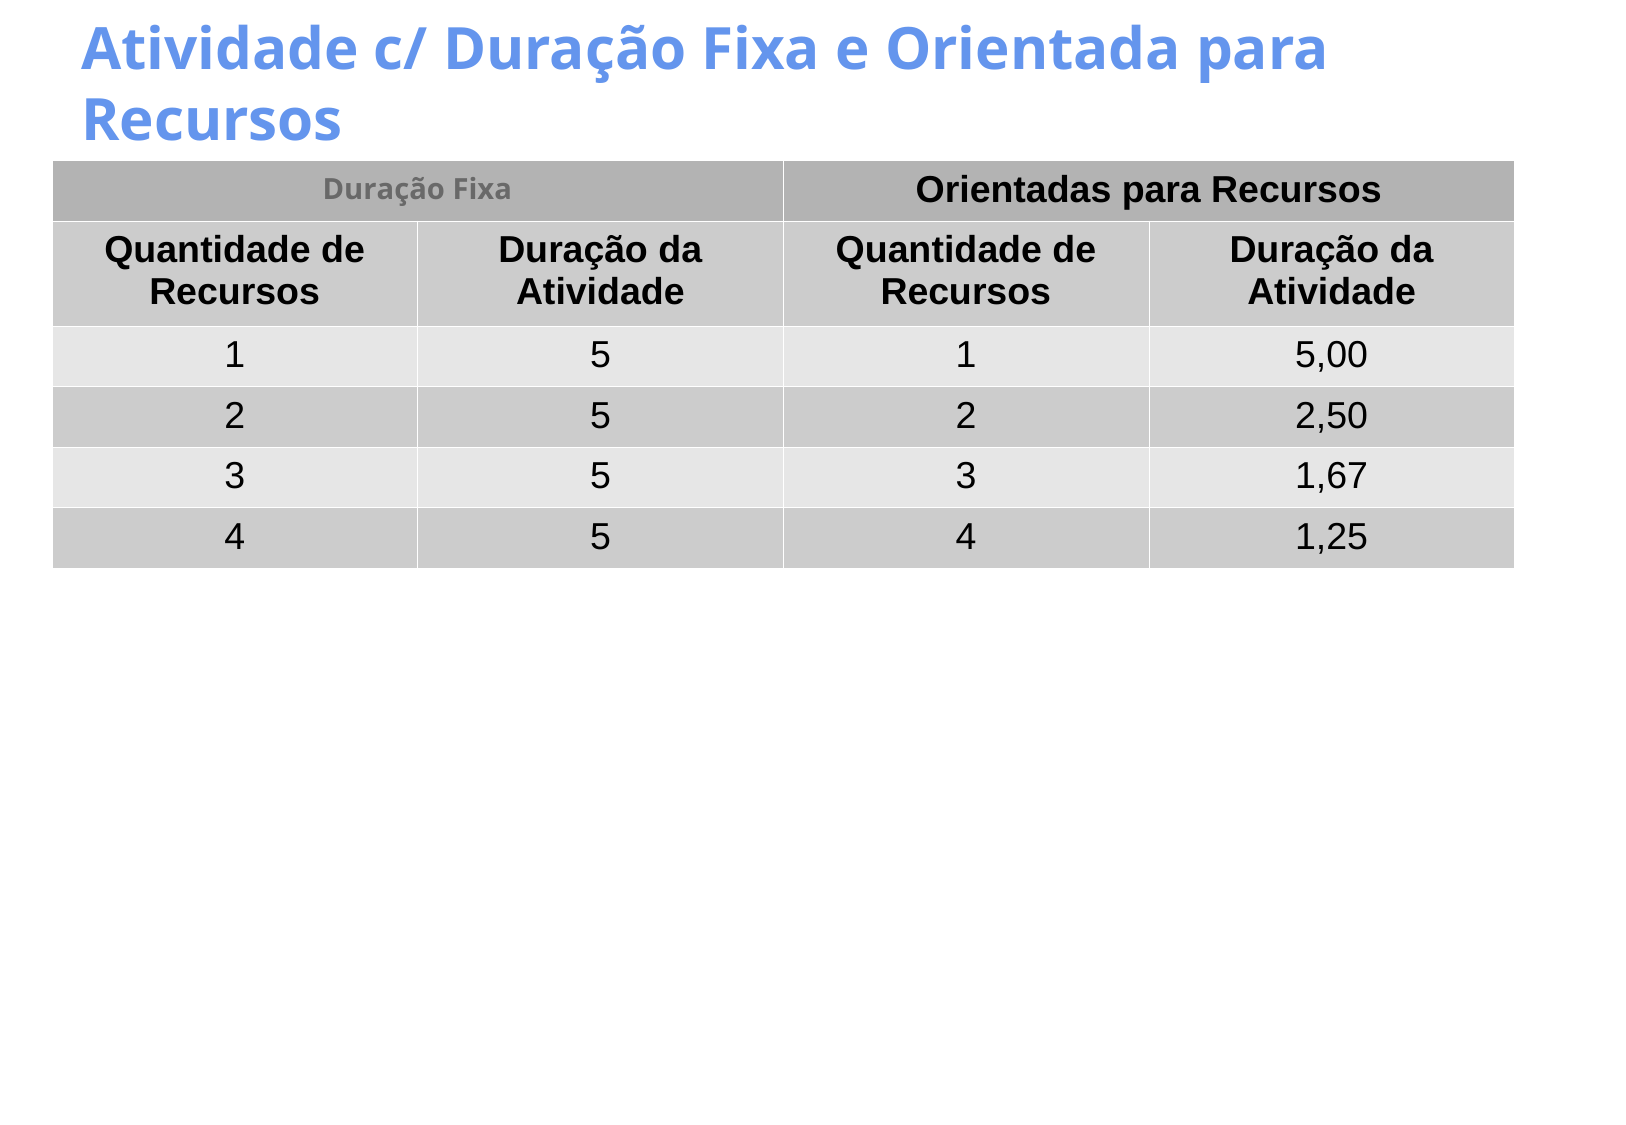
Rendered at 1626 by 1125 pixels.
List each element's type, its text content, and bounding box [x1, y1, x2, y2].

table_cell 2,50 [1150, 387, 1514, 447]
table_header Duração Fixa [53, 161, 783, 221]
table_cell 5 [418, 508, 783, 568]
table_cell 5,00 [1150, 327, 1514, 386]
table_cell 3 [784, 448, 1149, 507]
table_cell Duração da Atividade [1150, 222, 1514, 326]
table_cell 5 [418, 327, 783, 386]
table_cell 5 [418, 387, 783, 447]
table_cell 1 [784, 327, 1149, 386]
table_cell Quantidade de Recursos [784, 222, 1149, 326]
table_cell 3 [53, 448, 417, 507]
table_cell 2 [784, 387, 1149, 447]
title Atividade c/ Duração Fixa e Orientada para Recursos [81, 11, 1544, 152]
table_header Orientadas para Recursos [784, 161, 1514, 221]
table_cell Duração da Atividade [418, 222, 783, 326]
table_cell 2 [53, 387, 417, 447]
table_cell 1,25 [1150, 508, 1514, 568]
table_cell 1 [53, 327, 417, 386]
table_cell 4 [784, 508, 1149, 568]
table_cell 1,67 [1150, 448, 1514, 507]
table_cell 5 [418, 448, 783, 507]
table_cell Quantidade de Recursos [53, 222, 417, 326]
table_cell 4 [53, 508, 417, 568]
